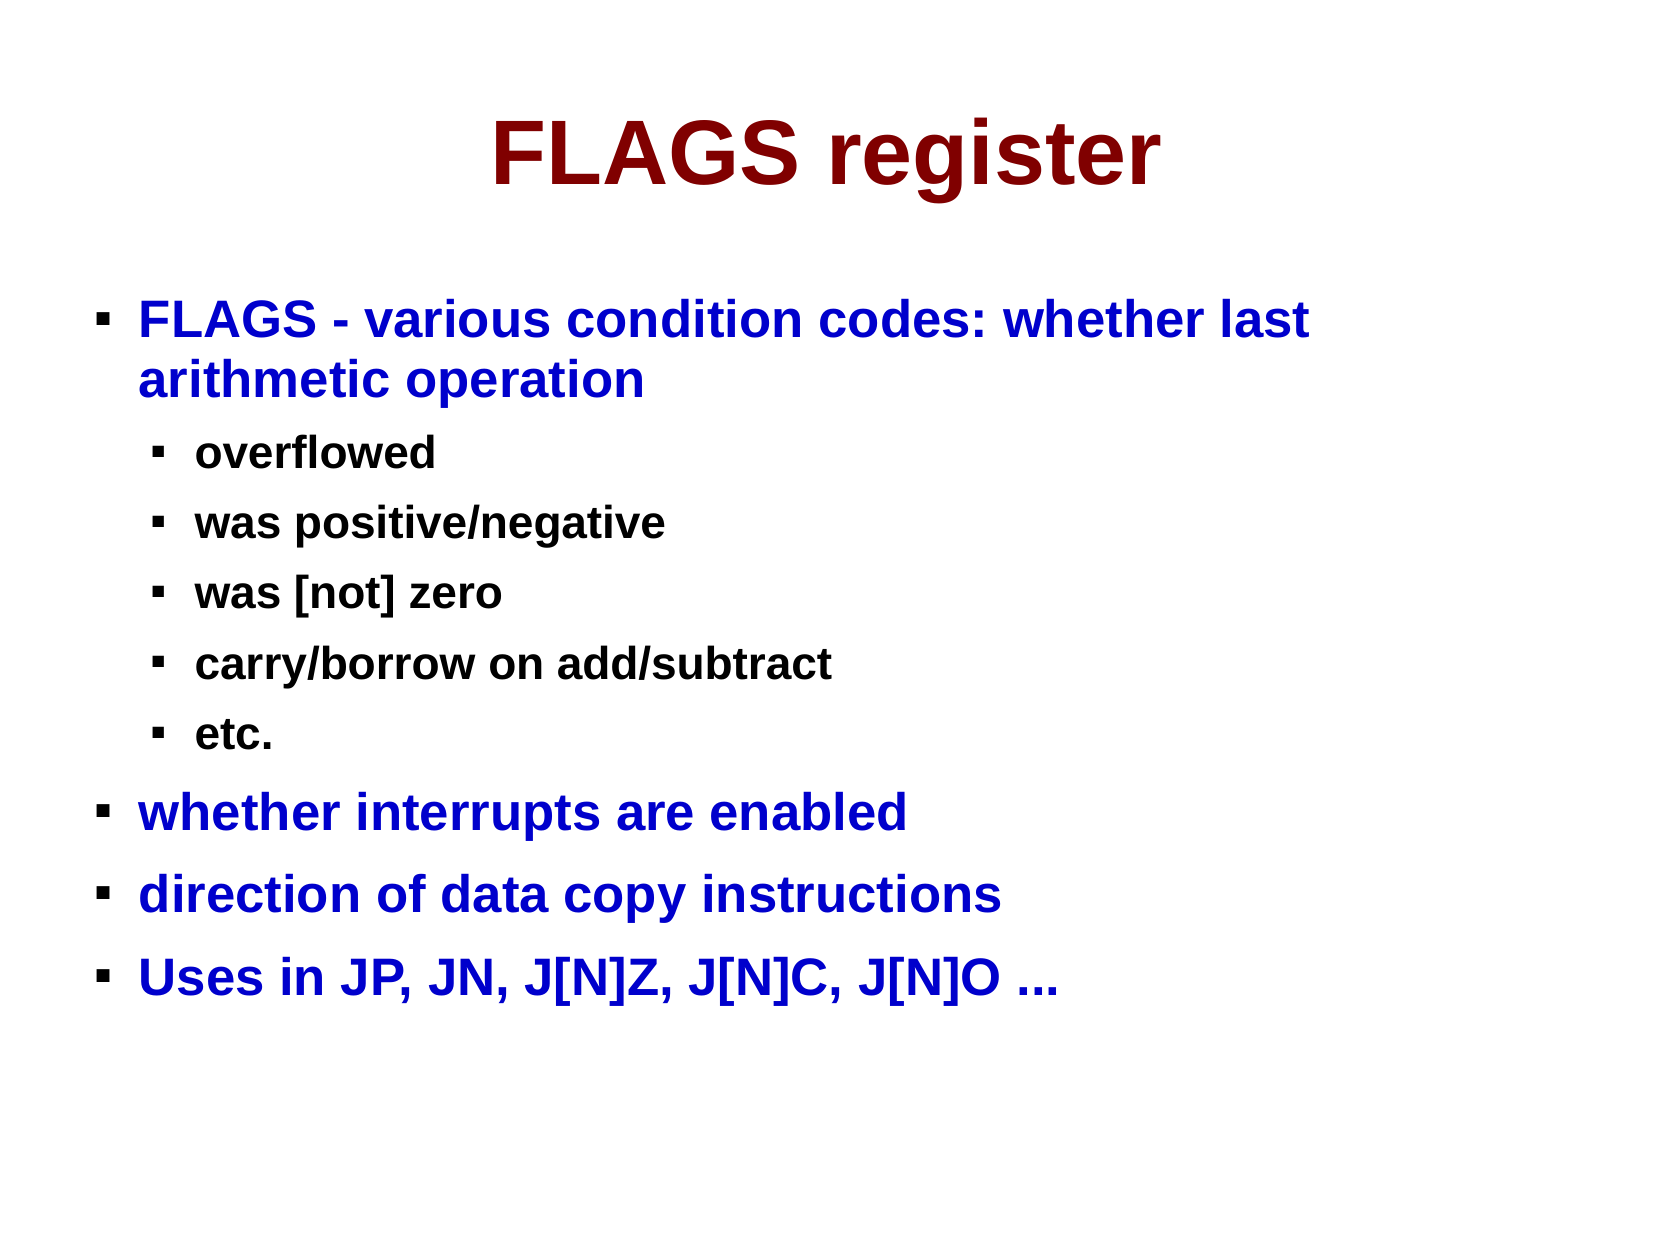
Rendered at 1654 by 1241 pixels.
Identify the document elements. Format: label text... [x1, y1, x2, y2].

title FLAGS register [82, 49, 1571, 257]
list FLAGS - various condition codes: whether last arithmetic operation overflowed was positive/negative was [not] zero carry/borrow on add/subtract etc. whether interrupts are enabled direction of data copy instructions Uses in JP, JN, J[N]Z, J[N]C, J[N]O ... [82, 290, 1571, 1010]
